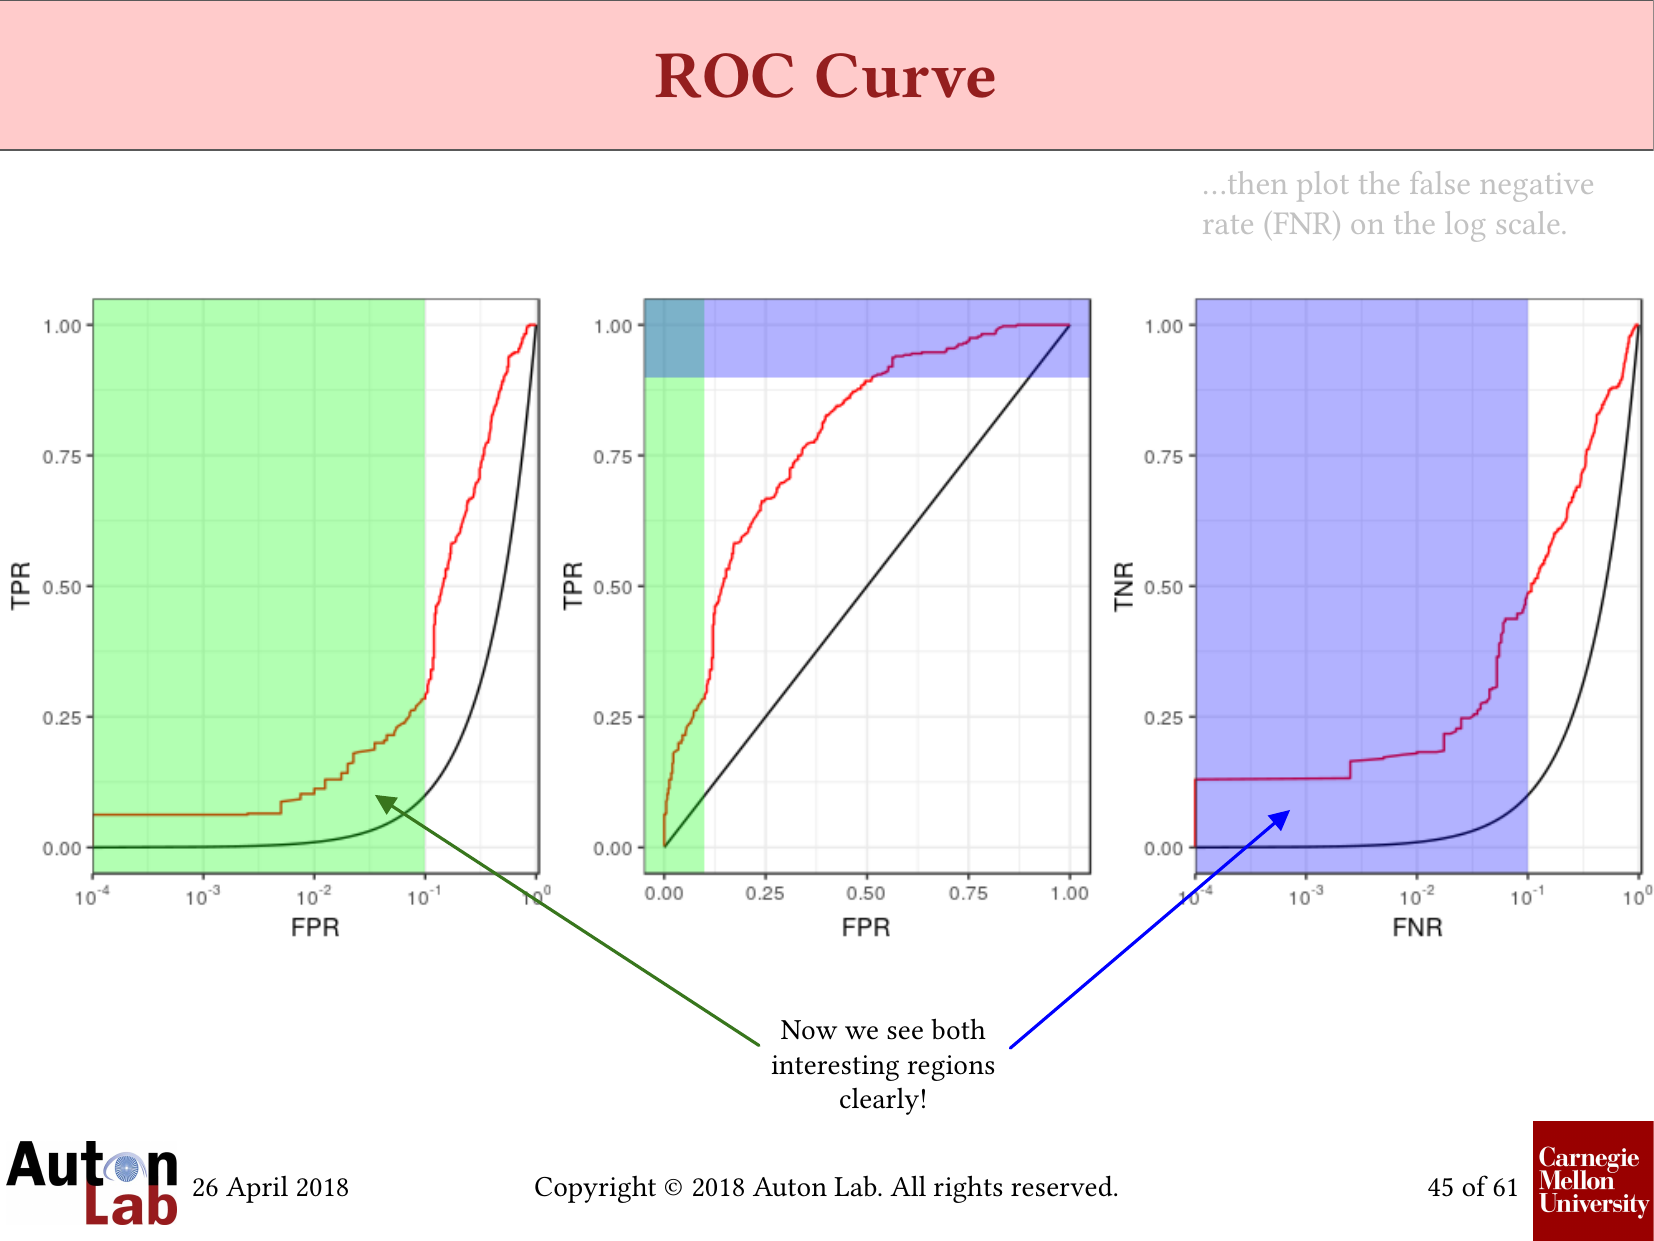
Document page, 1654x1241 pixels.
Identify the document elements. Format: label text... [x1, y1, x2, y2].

text_box [630, 164, 1651, 288]
title ROC Curve [14, 2, 1640, 151]
picture [6, 1141, 177, 1225]
text_box …then plot the false negative rate (FNR) on the log scale. [1187, 145, 1650, 164]
text_box Now we see both interesting regions clearly! [726, 994, 1040, 1102]
picture [0, 287, 1654, 949]
picture [1533, 1121, 1654, 1241]
